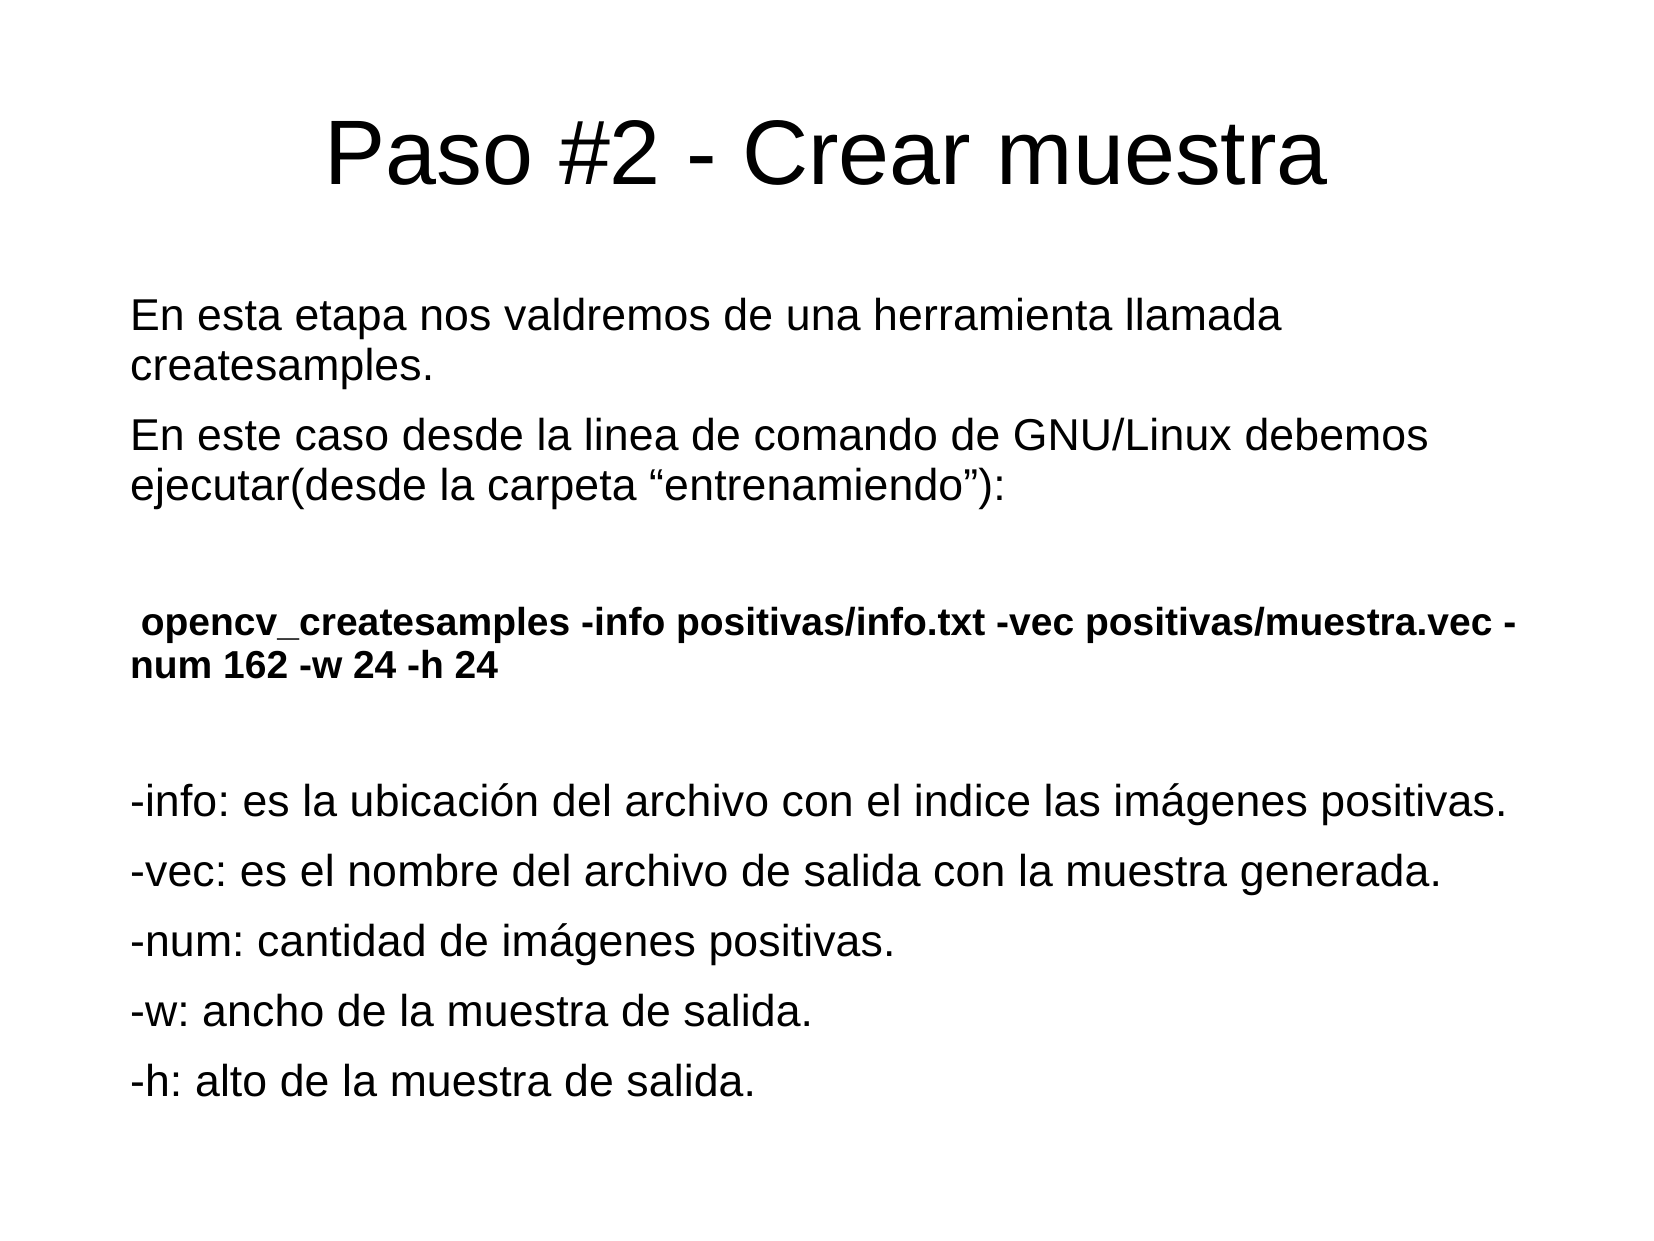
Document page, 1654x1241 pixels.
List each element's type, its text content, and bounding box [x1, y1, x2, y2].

list En esta etapa nos valdremos de una herramienta llamada createsamples. En este caso desde la linea de comando de GNU/Linux debemos ejecutar(desde la carpeta “entrenamiendo”): opencv_createsamples -info positivas/info.txt -vec positivas/muestra.vec -num 162 -w 24 -h 24 -info: es la ubicación del archivo con el indice las imágenes positivas. -vec: es el nombre del archivo de salida con la muestra generada. -num: cantidad de imágenes positivas. -w: ancho de la muestra de salida. -h: alto de la muestra de salida. [82, 290, 1571, 1109]
title Paso #2 - Crear muestra [82, 49, 1571, 257]
